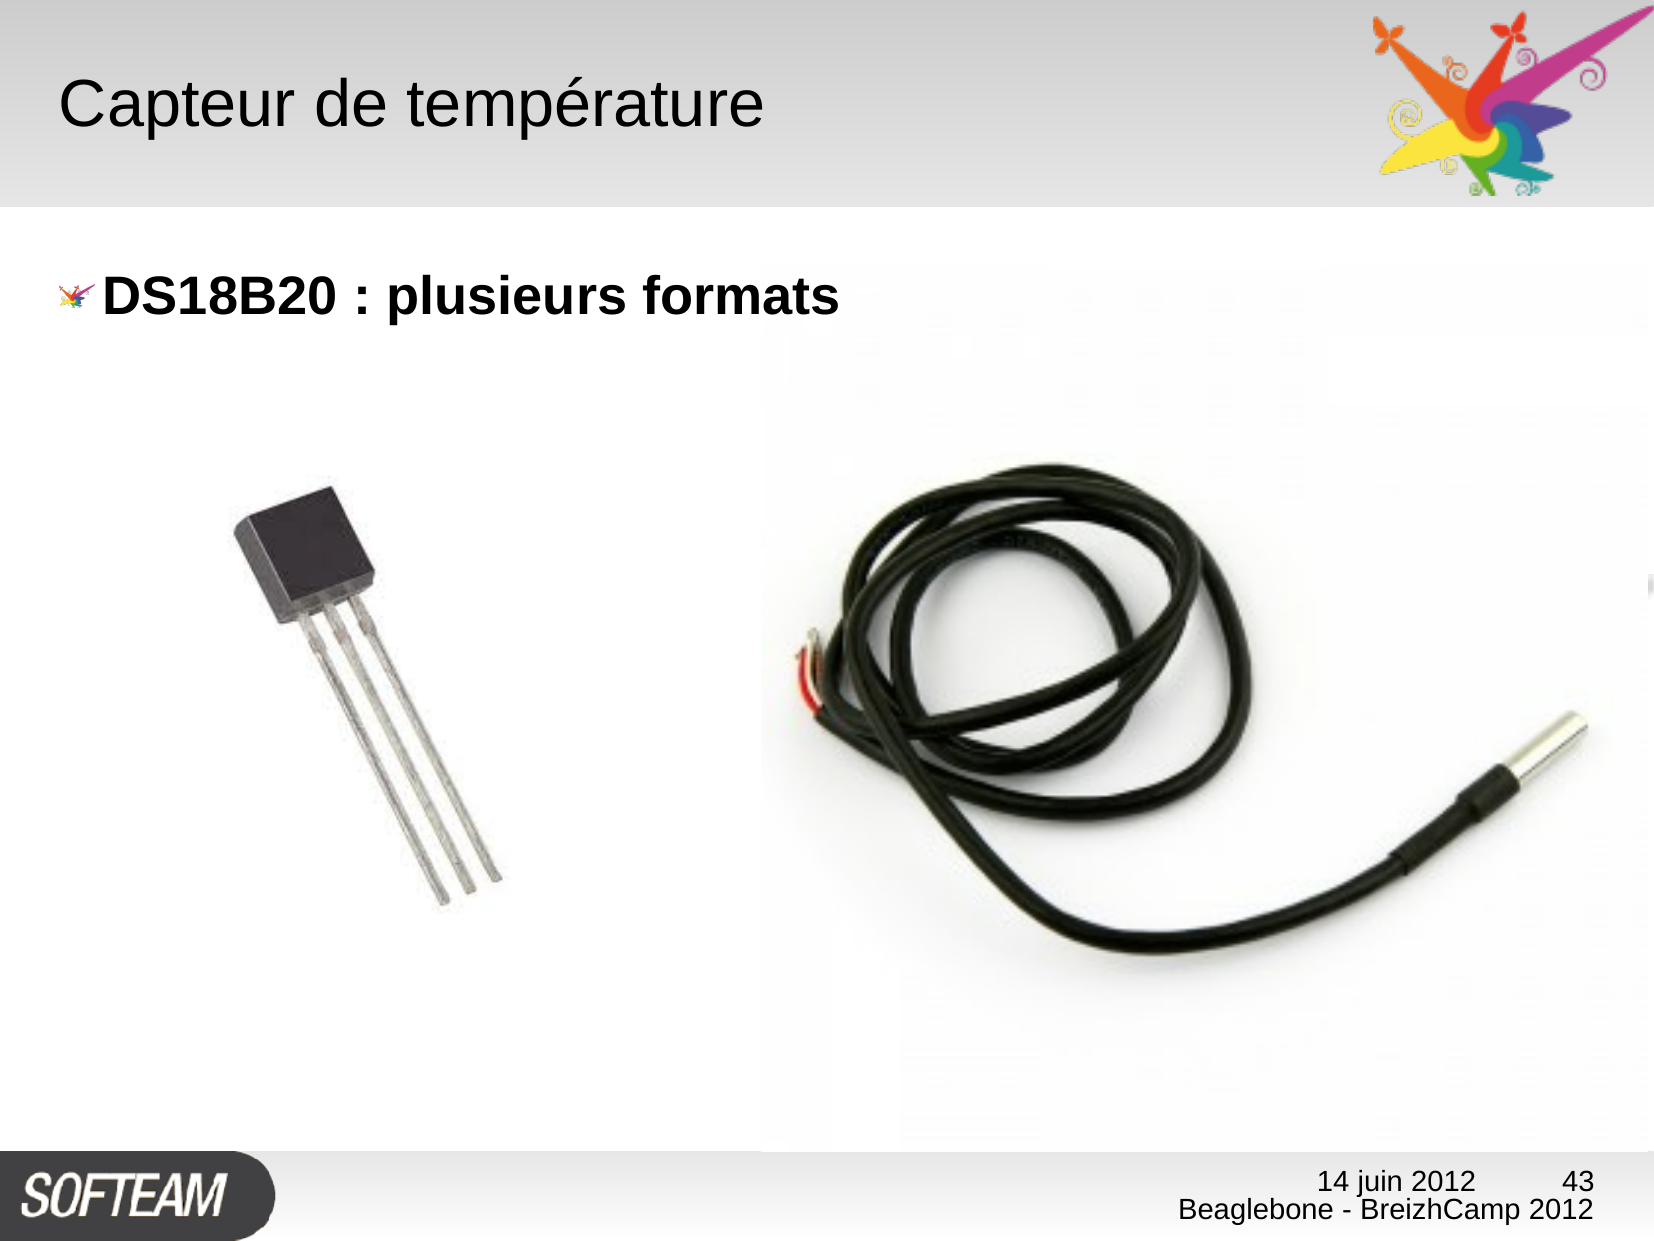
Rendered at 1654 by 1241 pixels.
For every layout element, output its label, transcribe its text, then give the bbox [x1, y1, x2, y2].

list DS18B20 : plusieurs formats [59, 265, 1595, 985]
title Capteur de température [59, 29, 1359, 178]
picture [761, 265, 1654, 1152]
picture [0, 1151, 277, 1241]
picture [1372, 5, 1654, 196]
